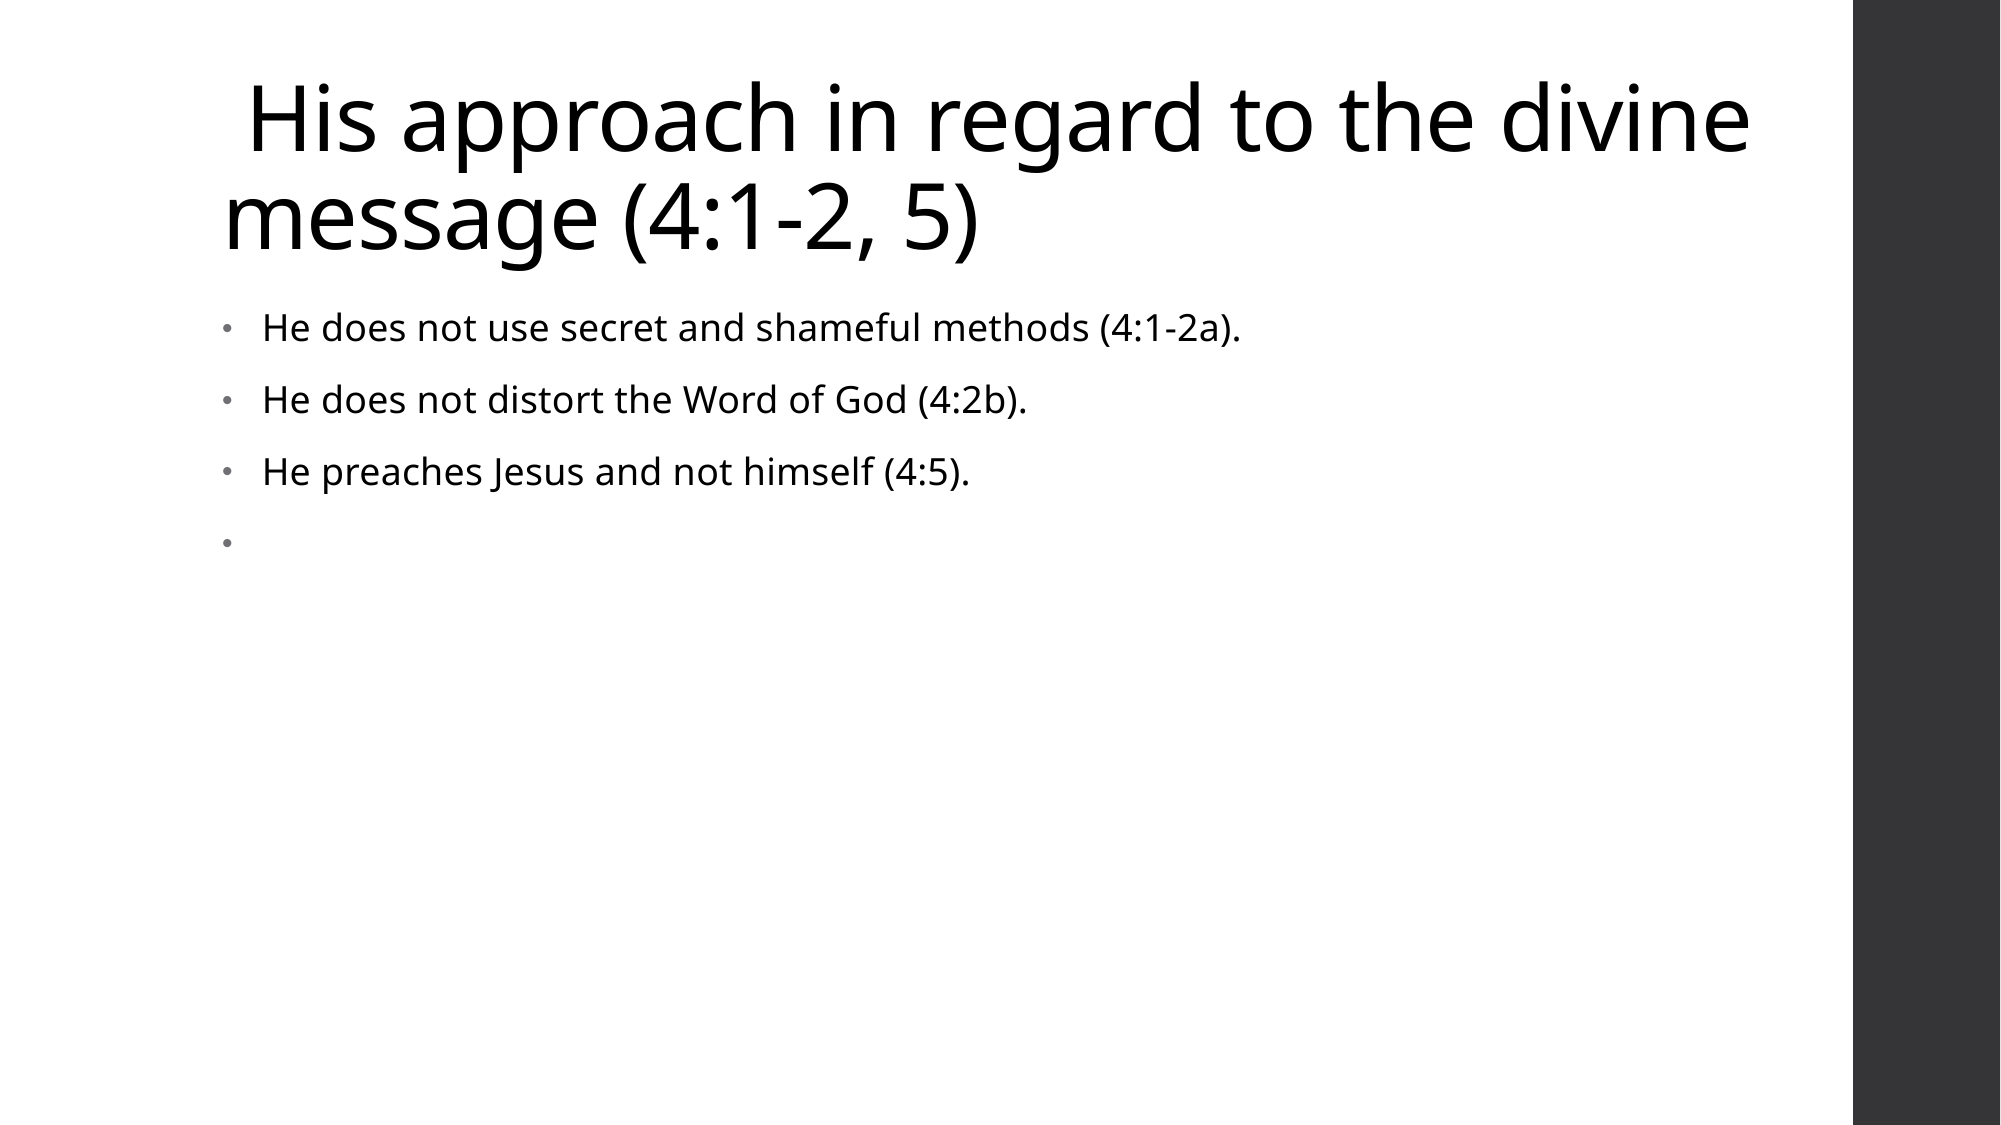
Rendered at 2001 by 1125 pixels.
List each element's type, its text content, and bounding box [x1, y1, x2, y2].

list He does not use secret and shameful methods (4:1-2a). He does not distort the Word of God (4:2b). He preaches Jesus and not himself (4:5). [206, 299, 1617, 1014]
title His approach in regard to the divine message (4:1-2, 5) [206, 60, 1797, 278]
